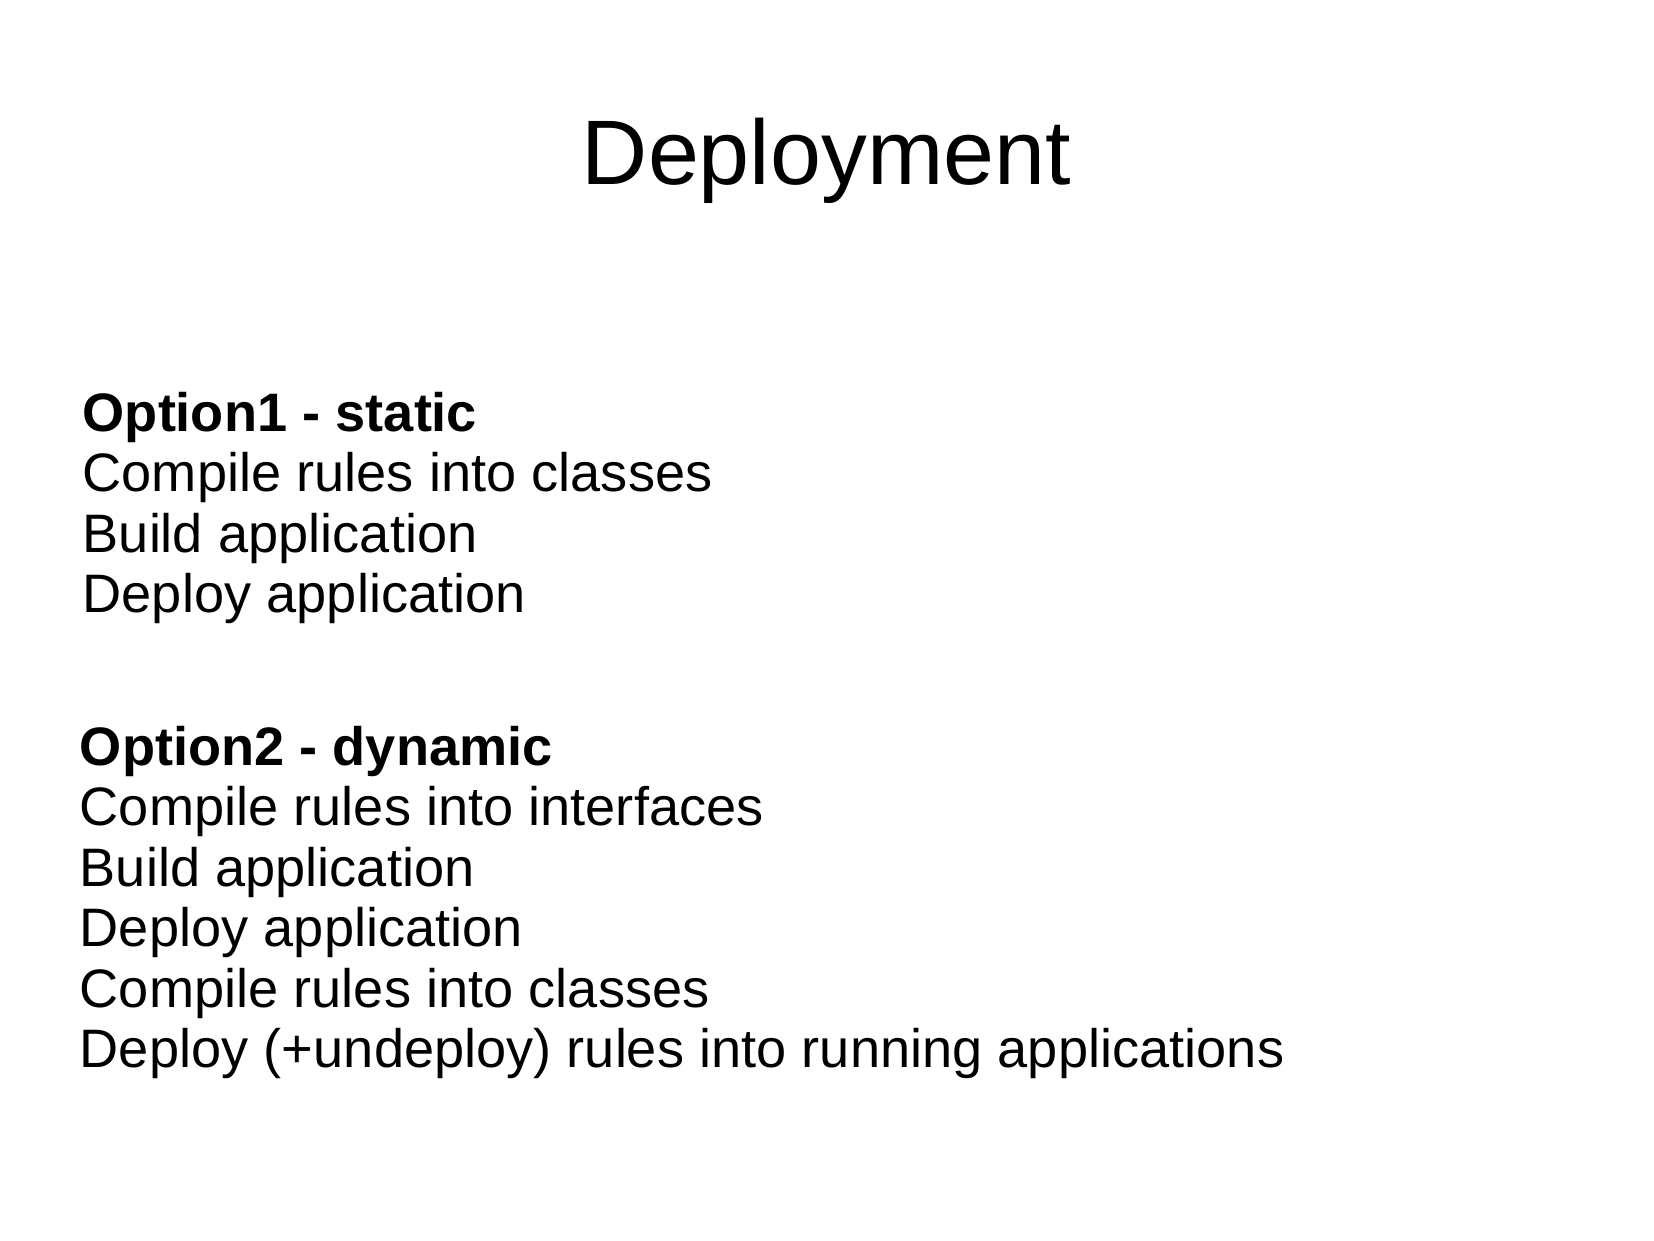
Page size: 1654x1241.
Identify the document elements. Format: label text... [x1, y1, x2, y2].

subtitle Option1 - static Compile rules into classes Build application Deploy application [82, 297, 1571, 709]
title Deployment [82, 56, 1571, 250]
text_box Option2 - dynamic Compile rules into interfaces Build application Deploy application Compile rules into classes Deploy (+undeploy) rules into running applications [64, 708, 1512, 1089]
